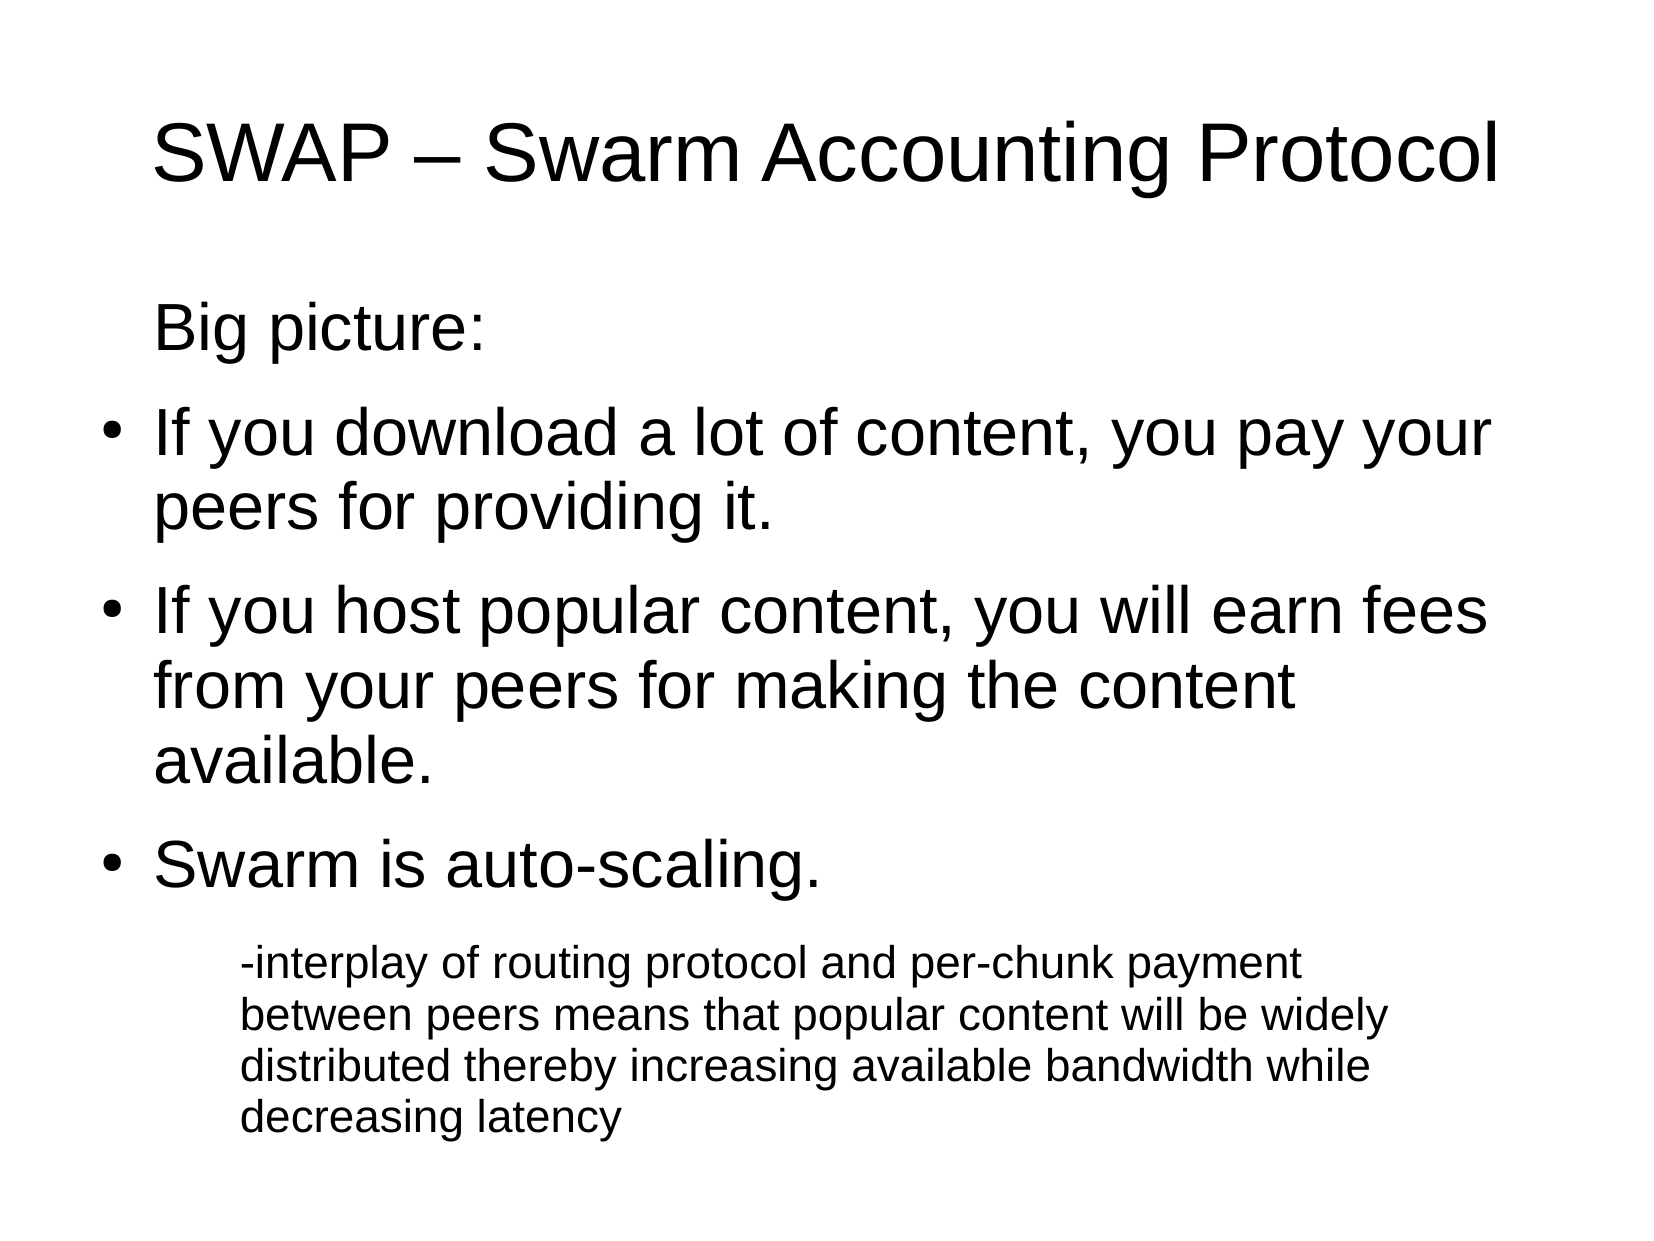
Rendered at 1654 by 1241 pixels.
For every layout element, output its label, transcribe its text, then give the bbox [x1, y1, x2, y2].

list Big picture: If you download a lot of content, you pay your peers for providing it. If you host popular content, you will earn fees from your peers for making the content available. Swarm is auto-scaling. [82, 290, 1571, 1010]
text_box -interplay of routing protocol and per-chunk payment between peers means that popular content will be widely distributed thereby increasing available bandwidth while decreasing latency [225, 930, 1486, 1192]
title SWAP – Swarm Accounting Protocol [82, 49, 1571, 257]
